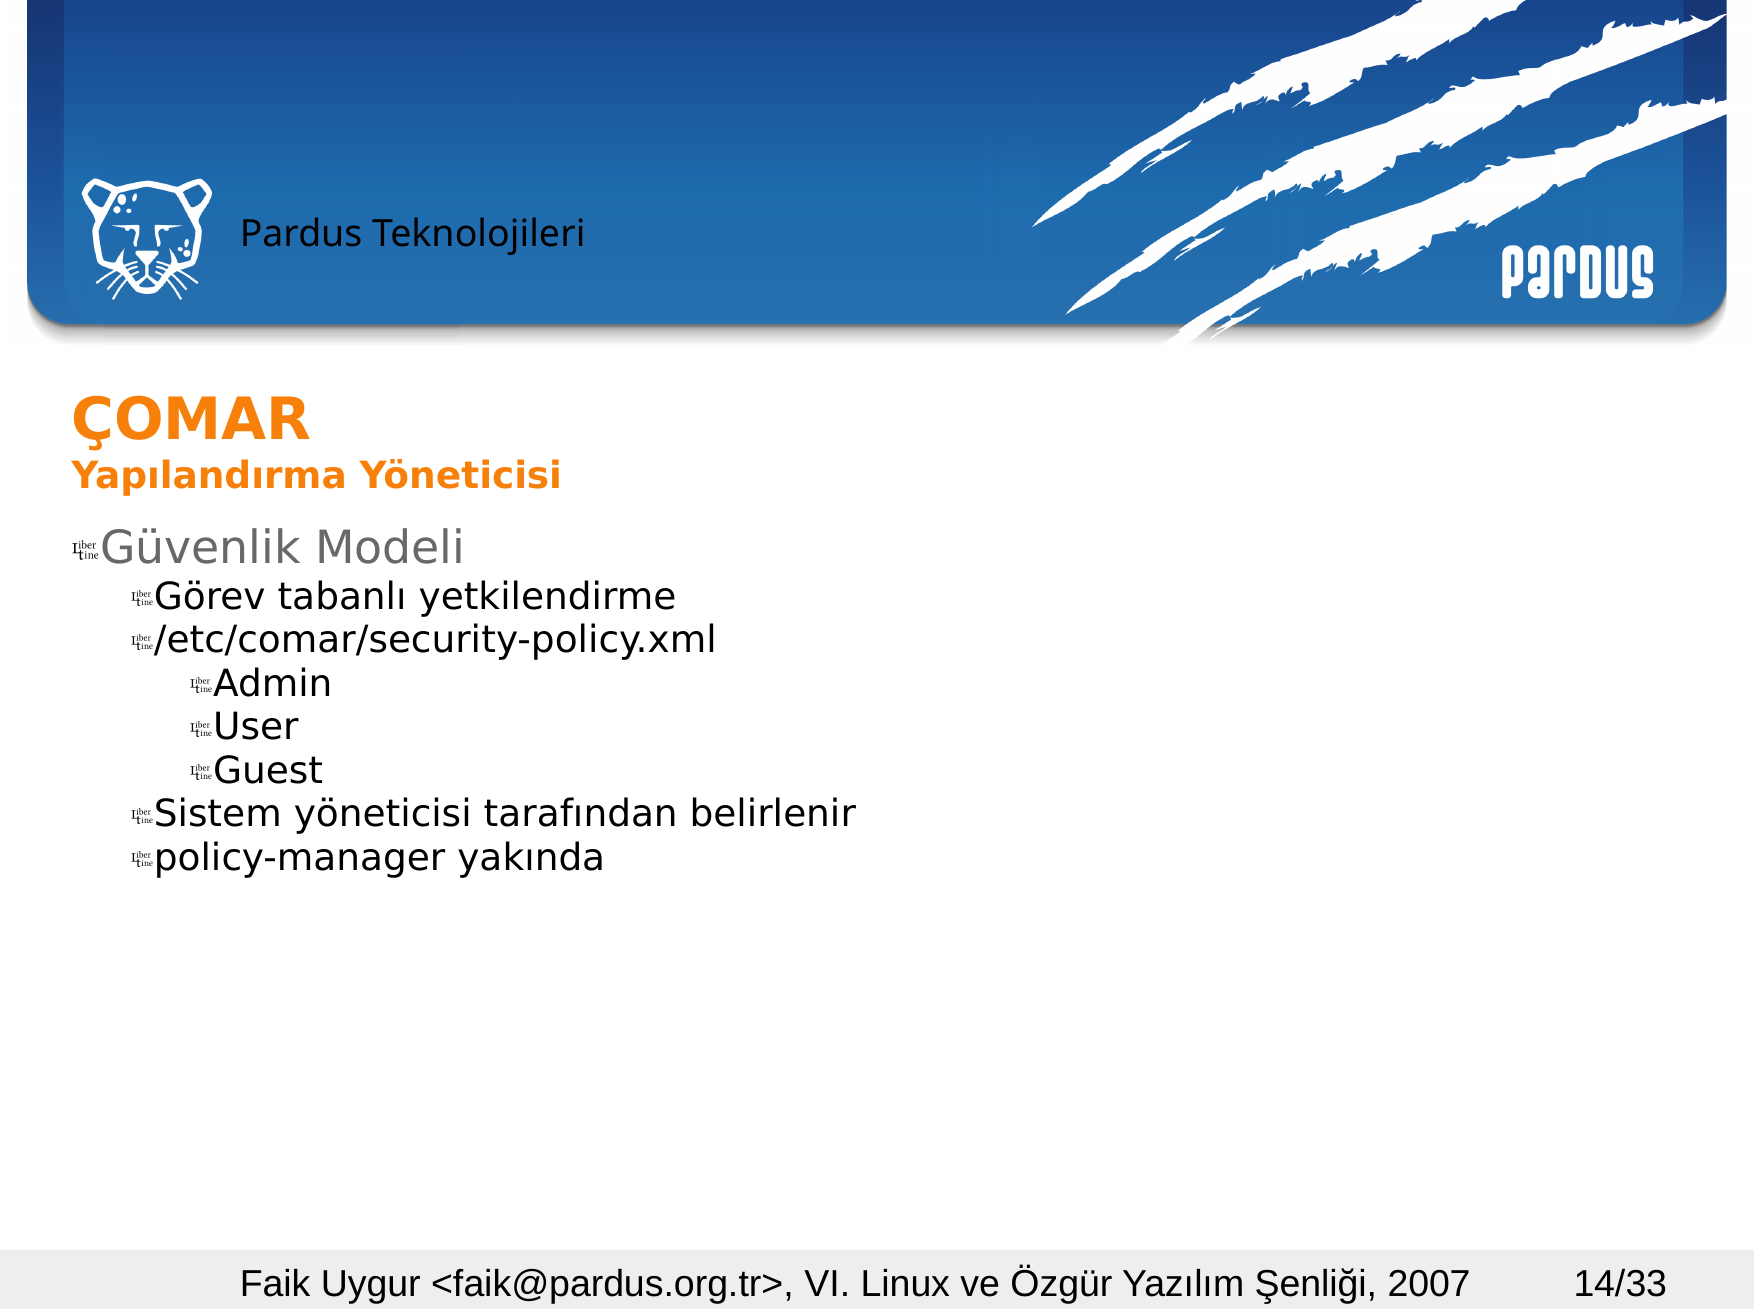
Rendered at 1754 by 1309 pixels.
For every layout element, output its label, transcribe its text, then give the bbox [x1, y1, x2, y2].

picture [0, 0, 1753, 355]
text_box ÇOMAR Yapılandırma Yöneticisi Güvenlik Modeli Görev tabanlı yetkilendirme /etc/comar/security-policy.xml Admin User Guest Sistem yöneticisi tarafından belirlenir policy-manager yakında [56, 378, 1680, 887]
